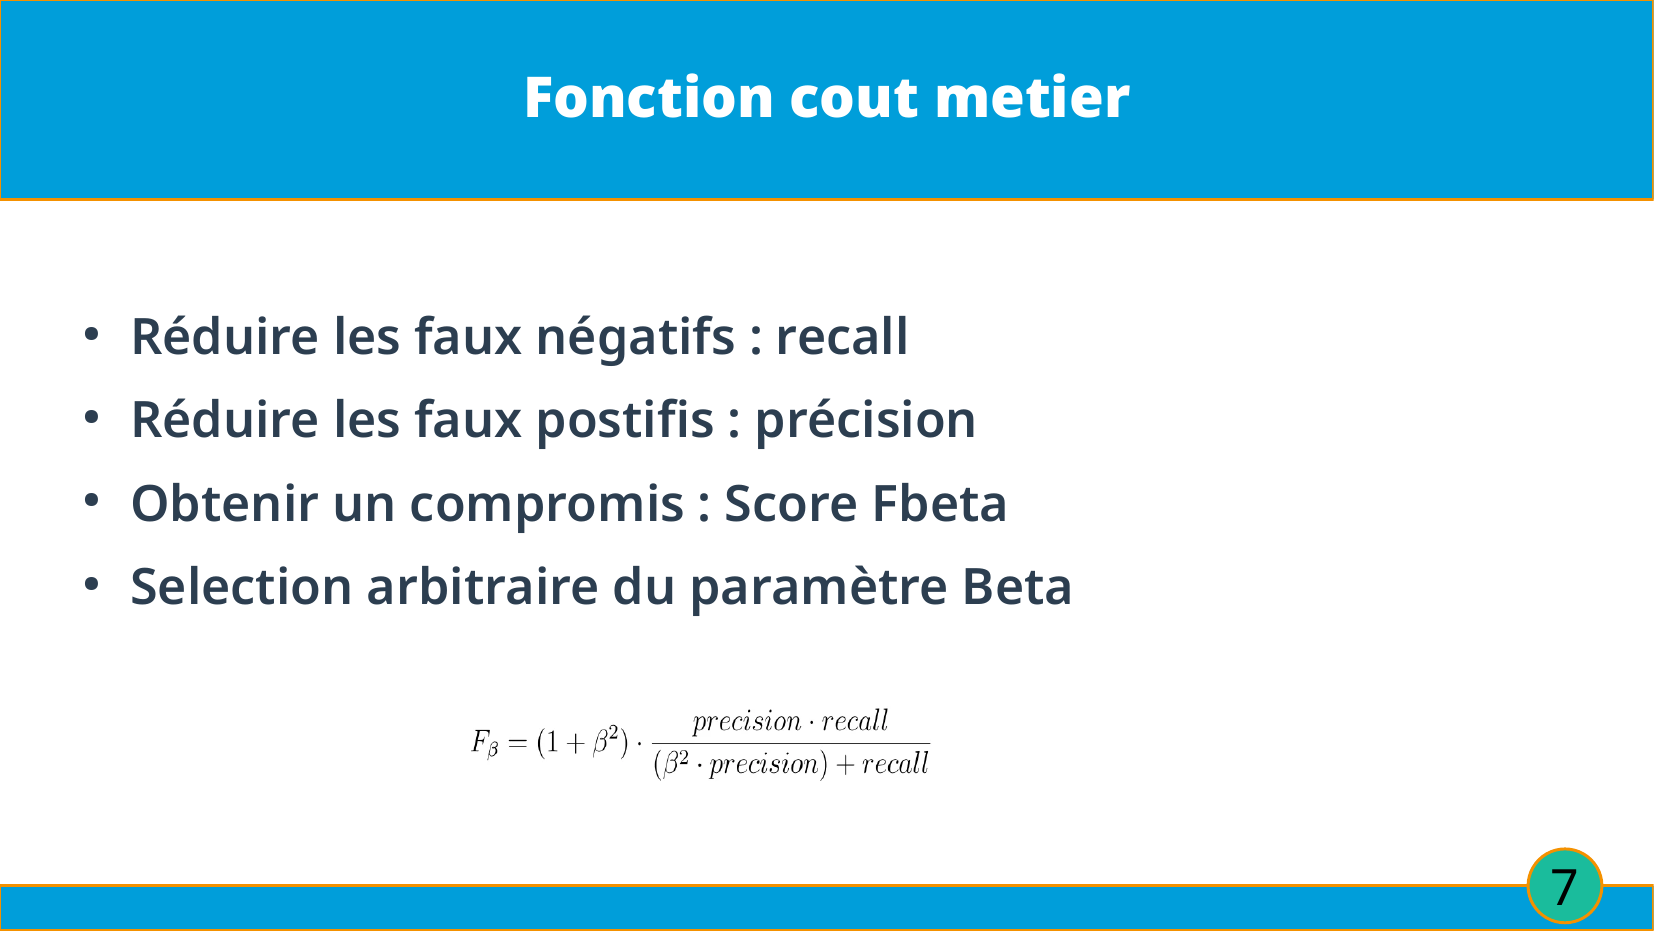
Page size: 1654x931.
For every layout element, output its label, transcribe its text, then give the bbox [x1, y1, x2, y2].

title Fonction cout metier [59, 37, 1595, 155]
list Réduire les faux négatifs : recall Réduire les faux postifis : précision Obtenir un compromis : Score Fbeta Selection arbitraire du paramètre Beta [82, 217, 1571, 621]
picture [394, 653, 1034, 827]
